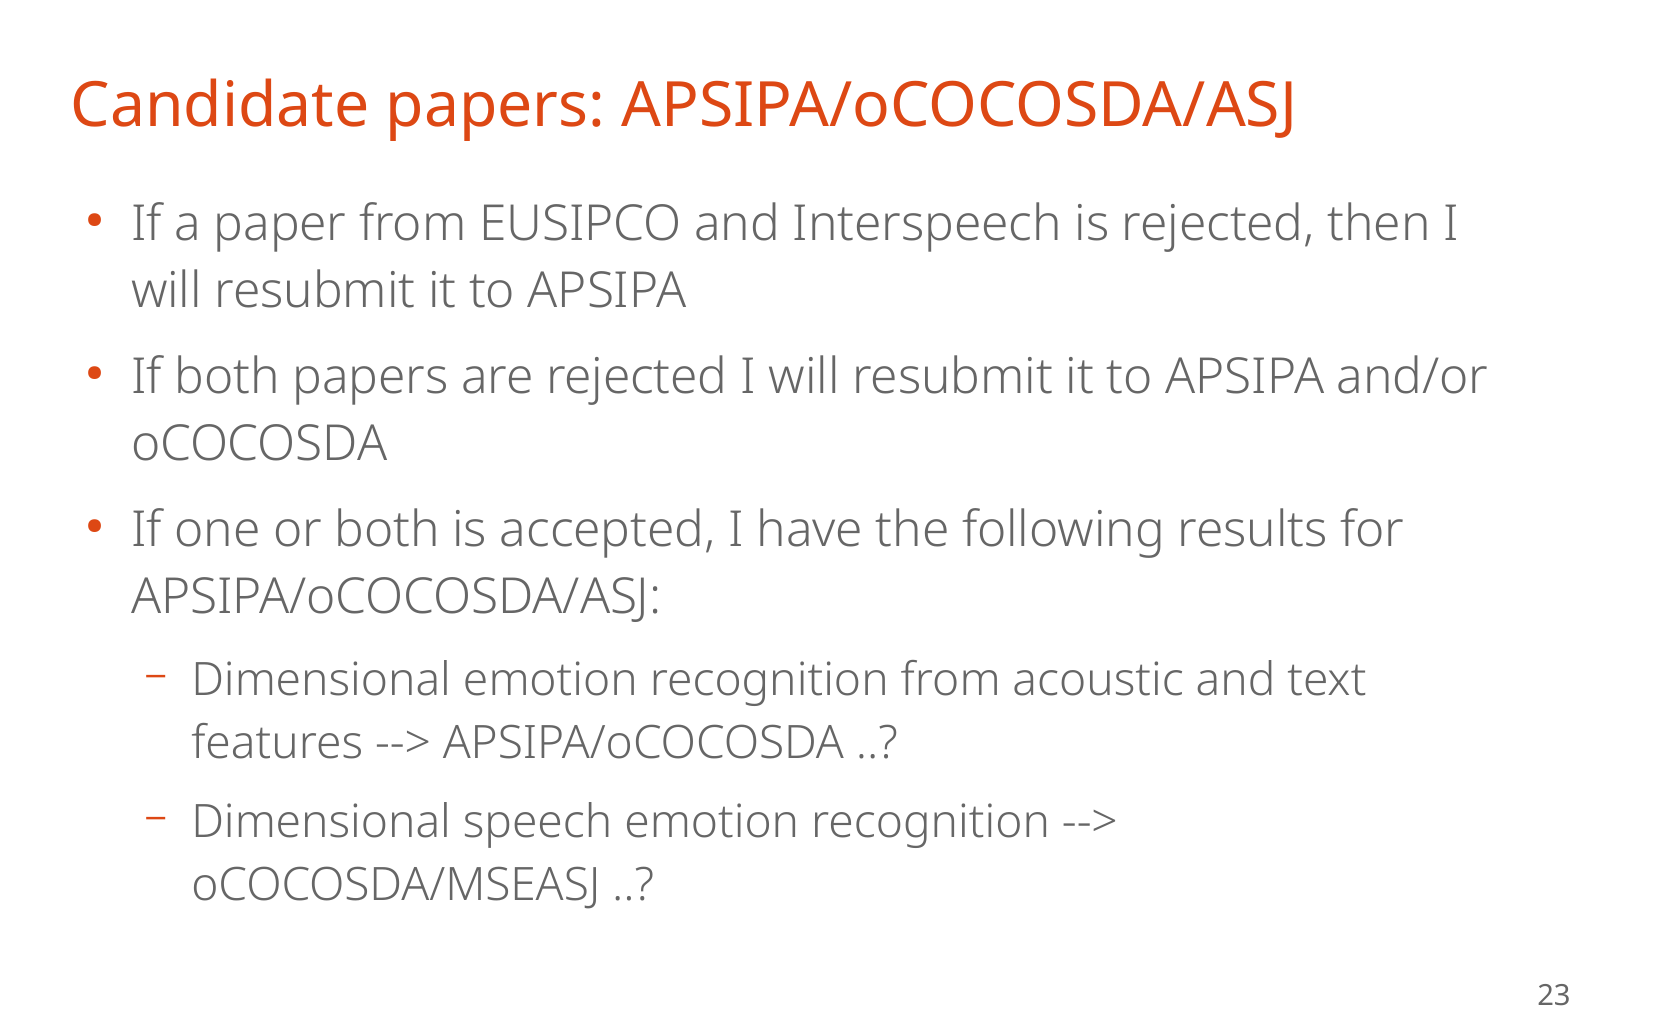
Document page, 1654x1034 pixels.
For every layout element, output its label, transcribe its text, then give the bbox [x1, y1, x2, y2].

list If a paper from EUSIPCO and Interspeech is rejected, then I will resubmit it to APSIPA If both papers are rejected I will resubmit it to APSIPA and/or oCOCOSDA If one or both is accepted, I have the following results for APSIPA/oCOCOSDA/ASJ: Dimensional emotion recognition from acoustic and text features --> APSIPA/oCOCOSDA ..? Dimensional speech emotion recognition --> oCOCOSDA/MSEASJ ..? [70, 186, 1518, 916]
title Candidate papers: APSIPA/oCOCOSDA/ASJ [70, 49, 1518, 155]
